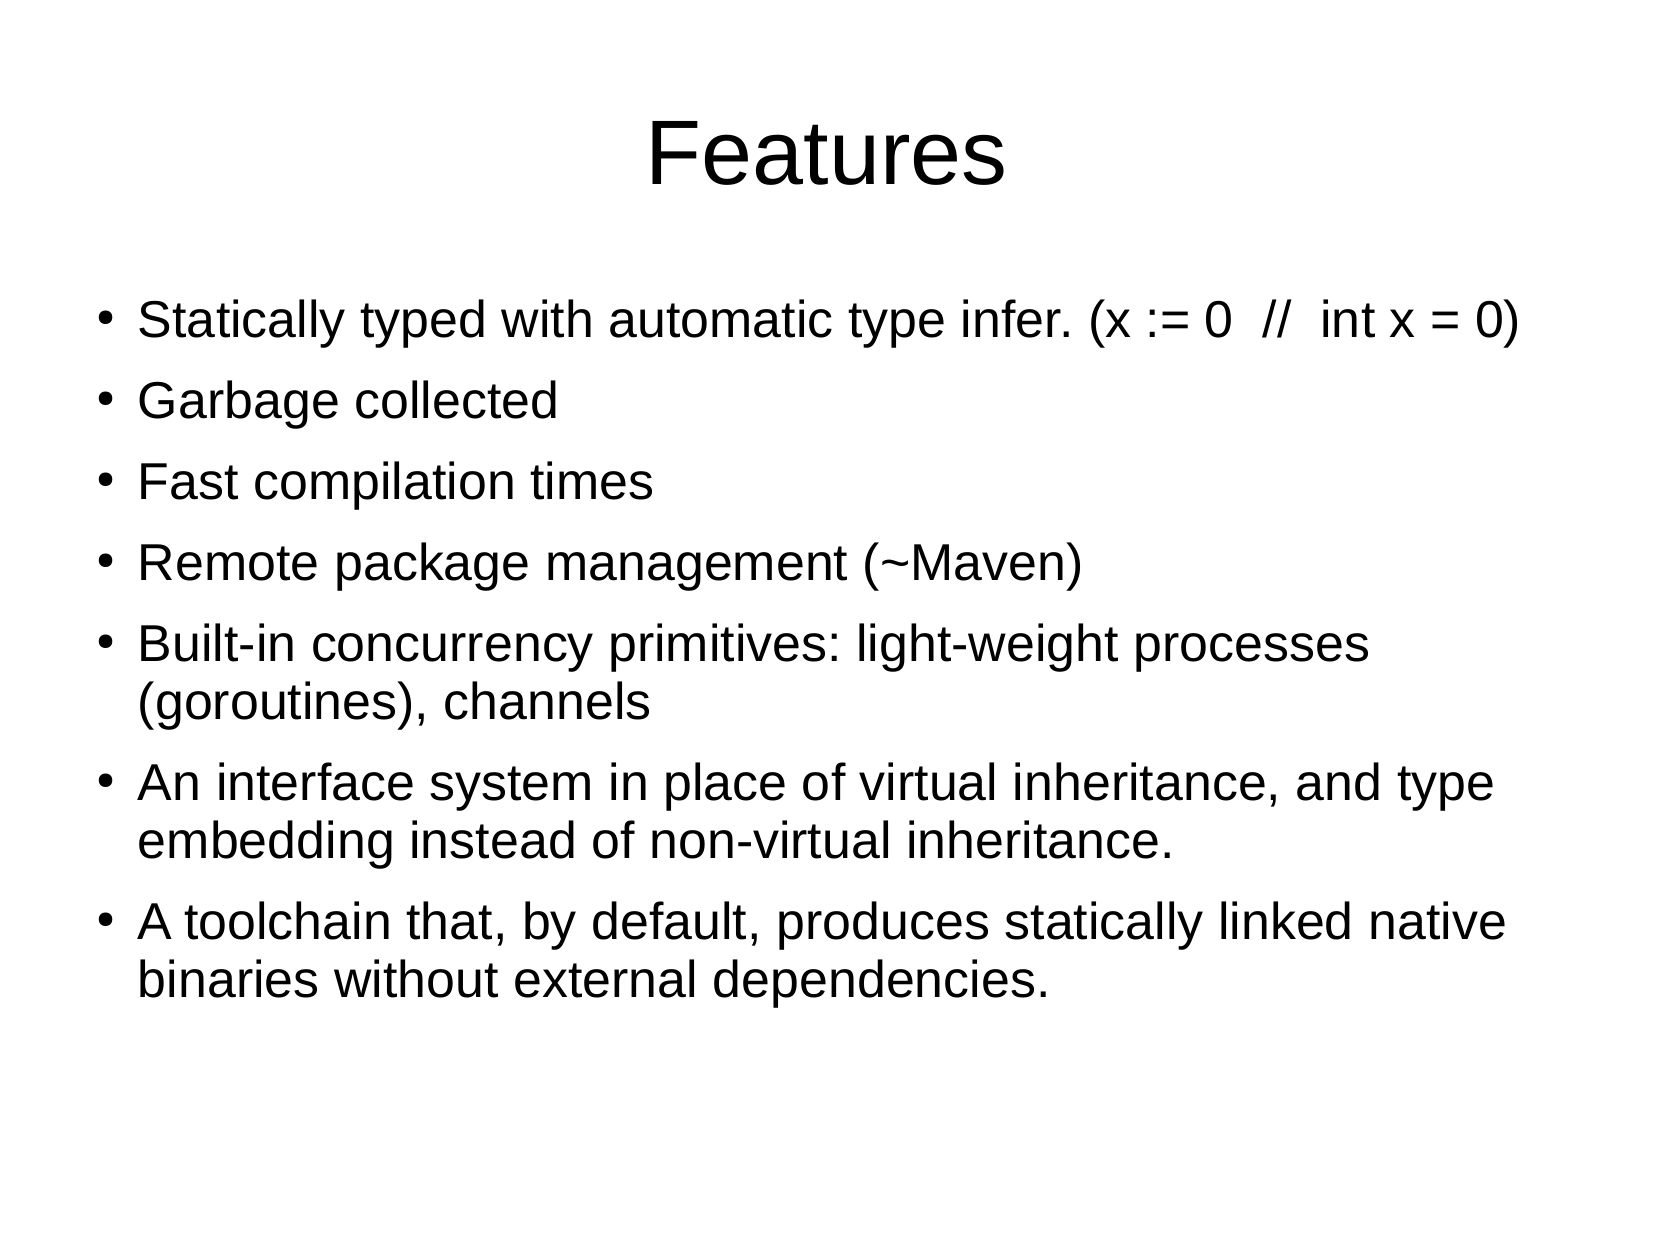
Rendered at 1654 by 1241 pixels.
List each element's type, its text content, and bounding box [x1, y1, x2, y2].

title Features [82, 49, 1571, 257]
list Statically typed with automatic type infer. (x := 0 // int x = 0) Garbage collected Fast compilation times Remote package management (~Maven) Built-in concurrency primitives: light-weight processes (goroutines), channels An interface system in place of virtual inheritance, and type embedding instead of non-virtual inheritance. A toolchain that, by default, produces statically linked native binaries without external dependencies. [82, 290, 1571, 1010]
